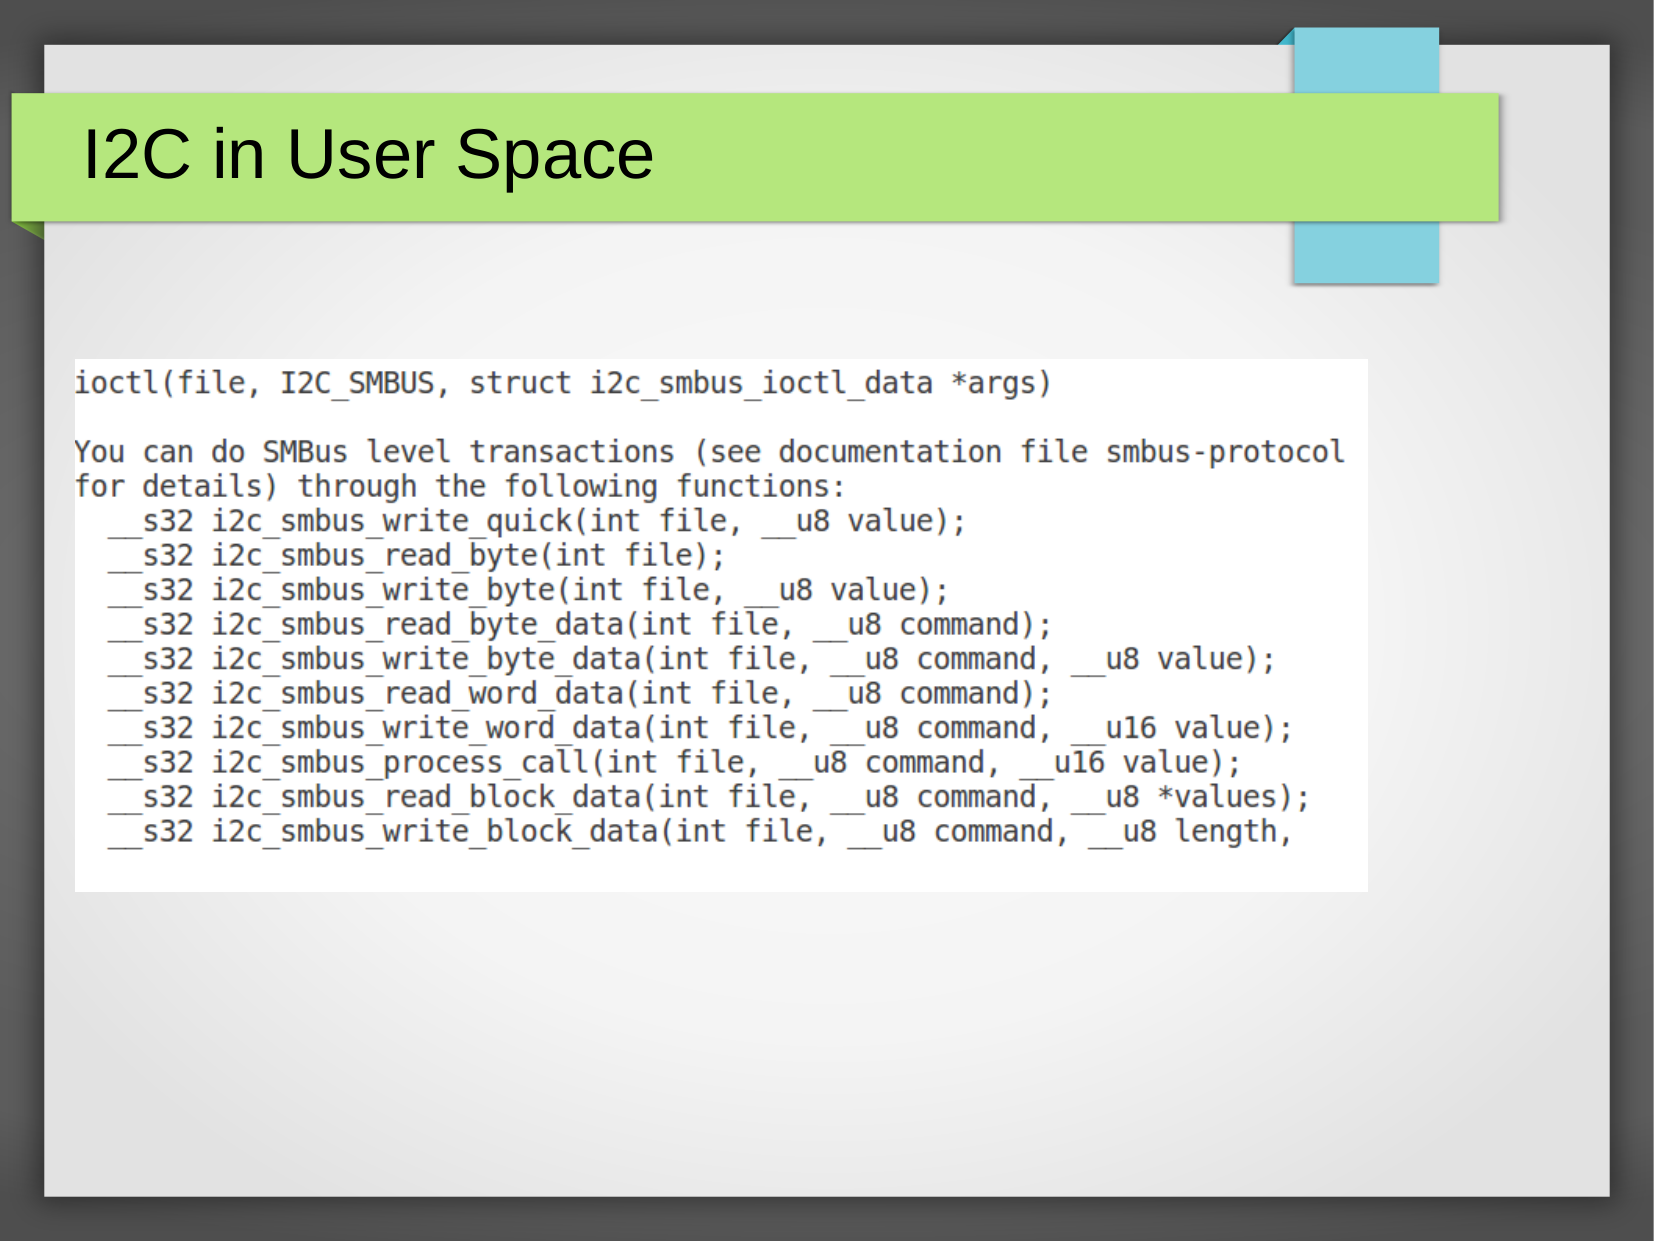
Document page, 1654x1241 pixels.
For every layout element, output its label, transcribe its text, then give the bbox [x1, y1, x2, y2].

picture [0, 0, 1654, 1241]
title I2C in User Space [82, 94, 1264, 213]
